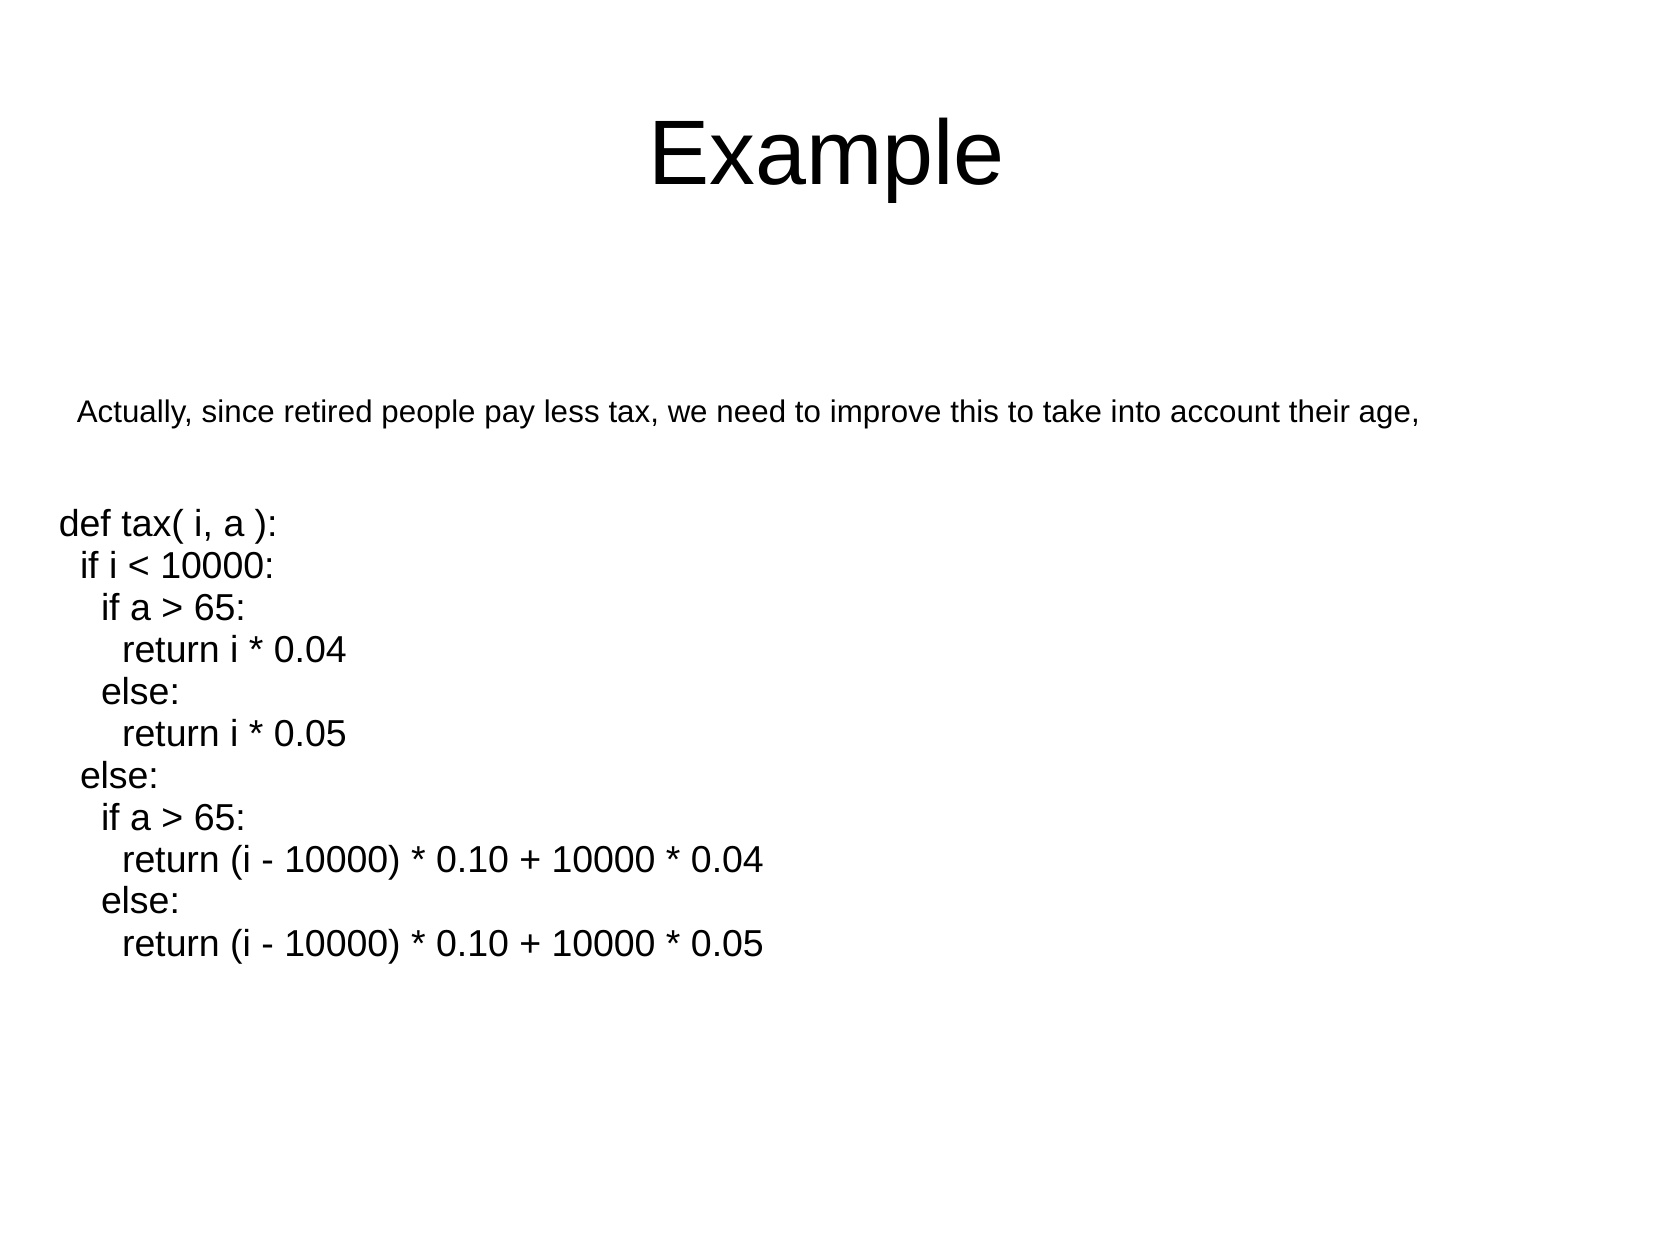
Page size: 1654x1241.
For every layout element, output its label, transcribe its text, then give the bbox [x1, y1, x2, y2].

text_box def tax( i, a ): if i < 10000: if a > 65: return i * 0.04 else: return i * 0.05 else: if a > 65: return (i - 10000) * 0.10 + 10000 * 0.04 else: return (i - 10000) * 0.10 + 10000 * 0.05 [59, 502, 1548, 1034]
title Example [82, 56, 1571, 250]
text_box Actually, since retired people pay less tax, we need to improve this to take into account their age, [76, 295, 1565, 528]
